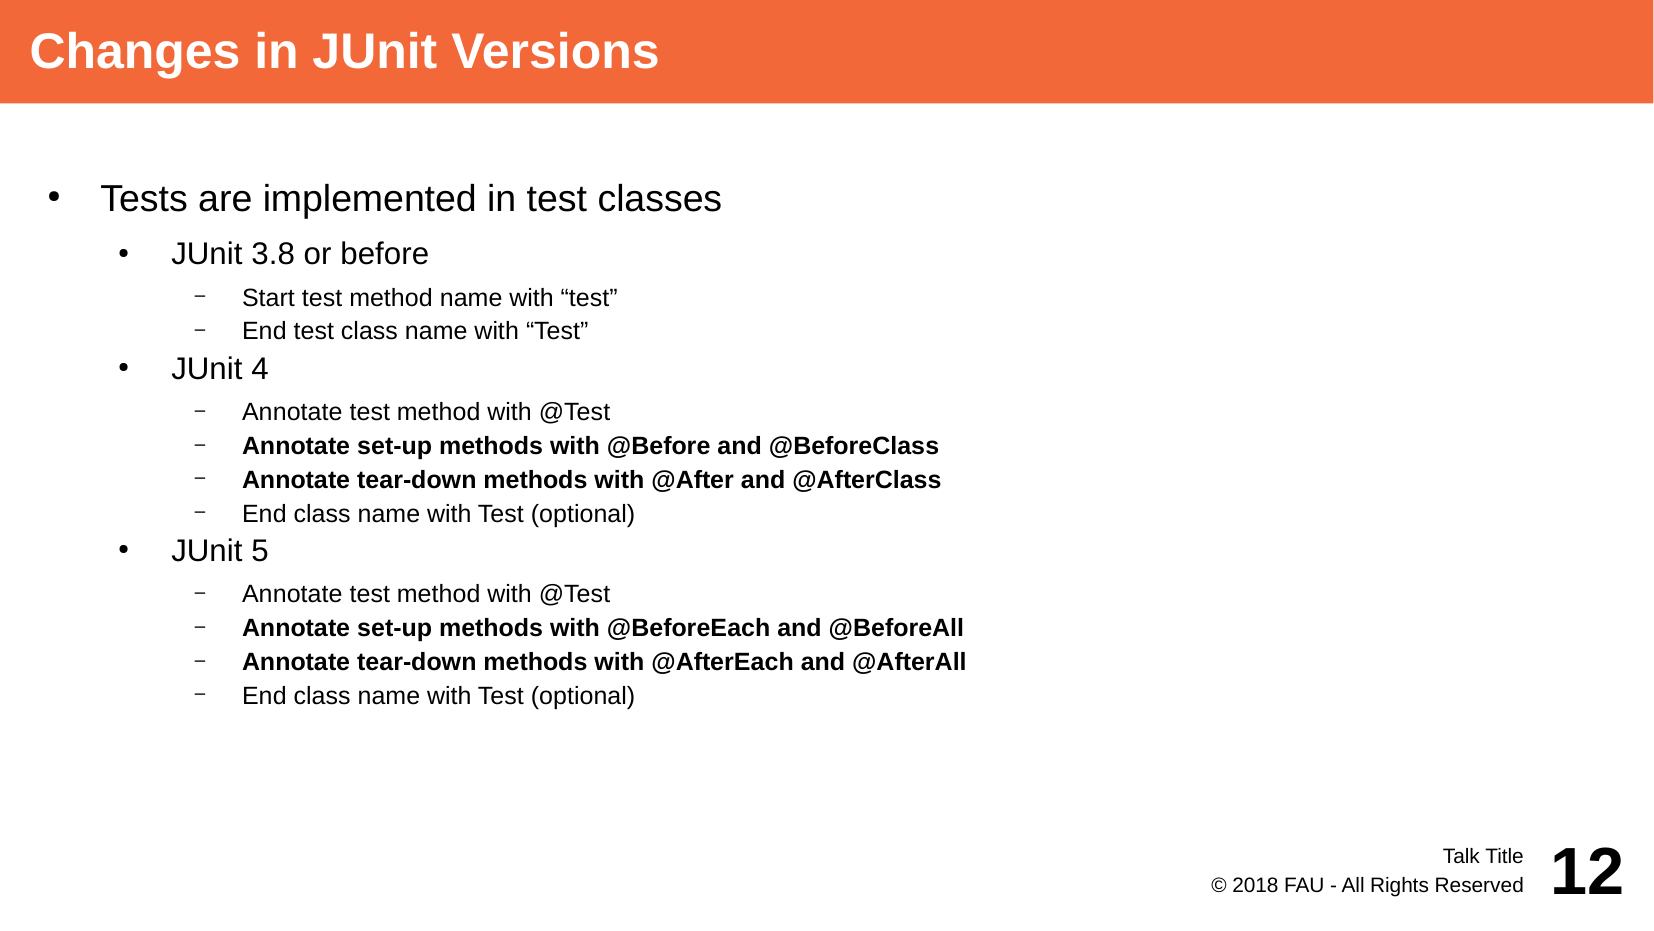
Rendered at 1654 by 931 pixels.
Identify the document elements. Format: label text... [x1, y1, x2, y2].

title Changes in JUnit Versions [0, 0, 1654, 104]
list Tests are implemented in test classes JUnit 3.8 or before Start test method name with “test” End test class name with “Test” JUnit 4 Annotate test method with @Test Annotate set-up methods with @Before and @BeforeClass Annotate tear-down methods with @After and @AfterClass End class name with Test (optional) JUnit 5 Annotate test method with @Test Annotate set-up methods with @BeforeEach and @BeforeAll Annotate tear-down methods with @AfterEach and @AfterAll End class name with Test (optional) [29, 177, 1625, 826]
